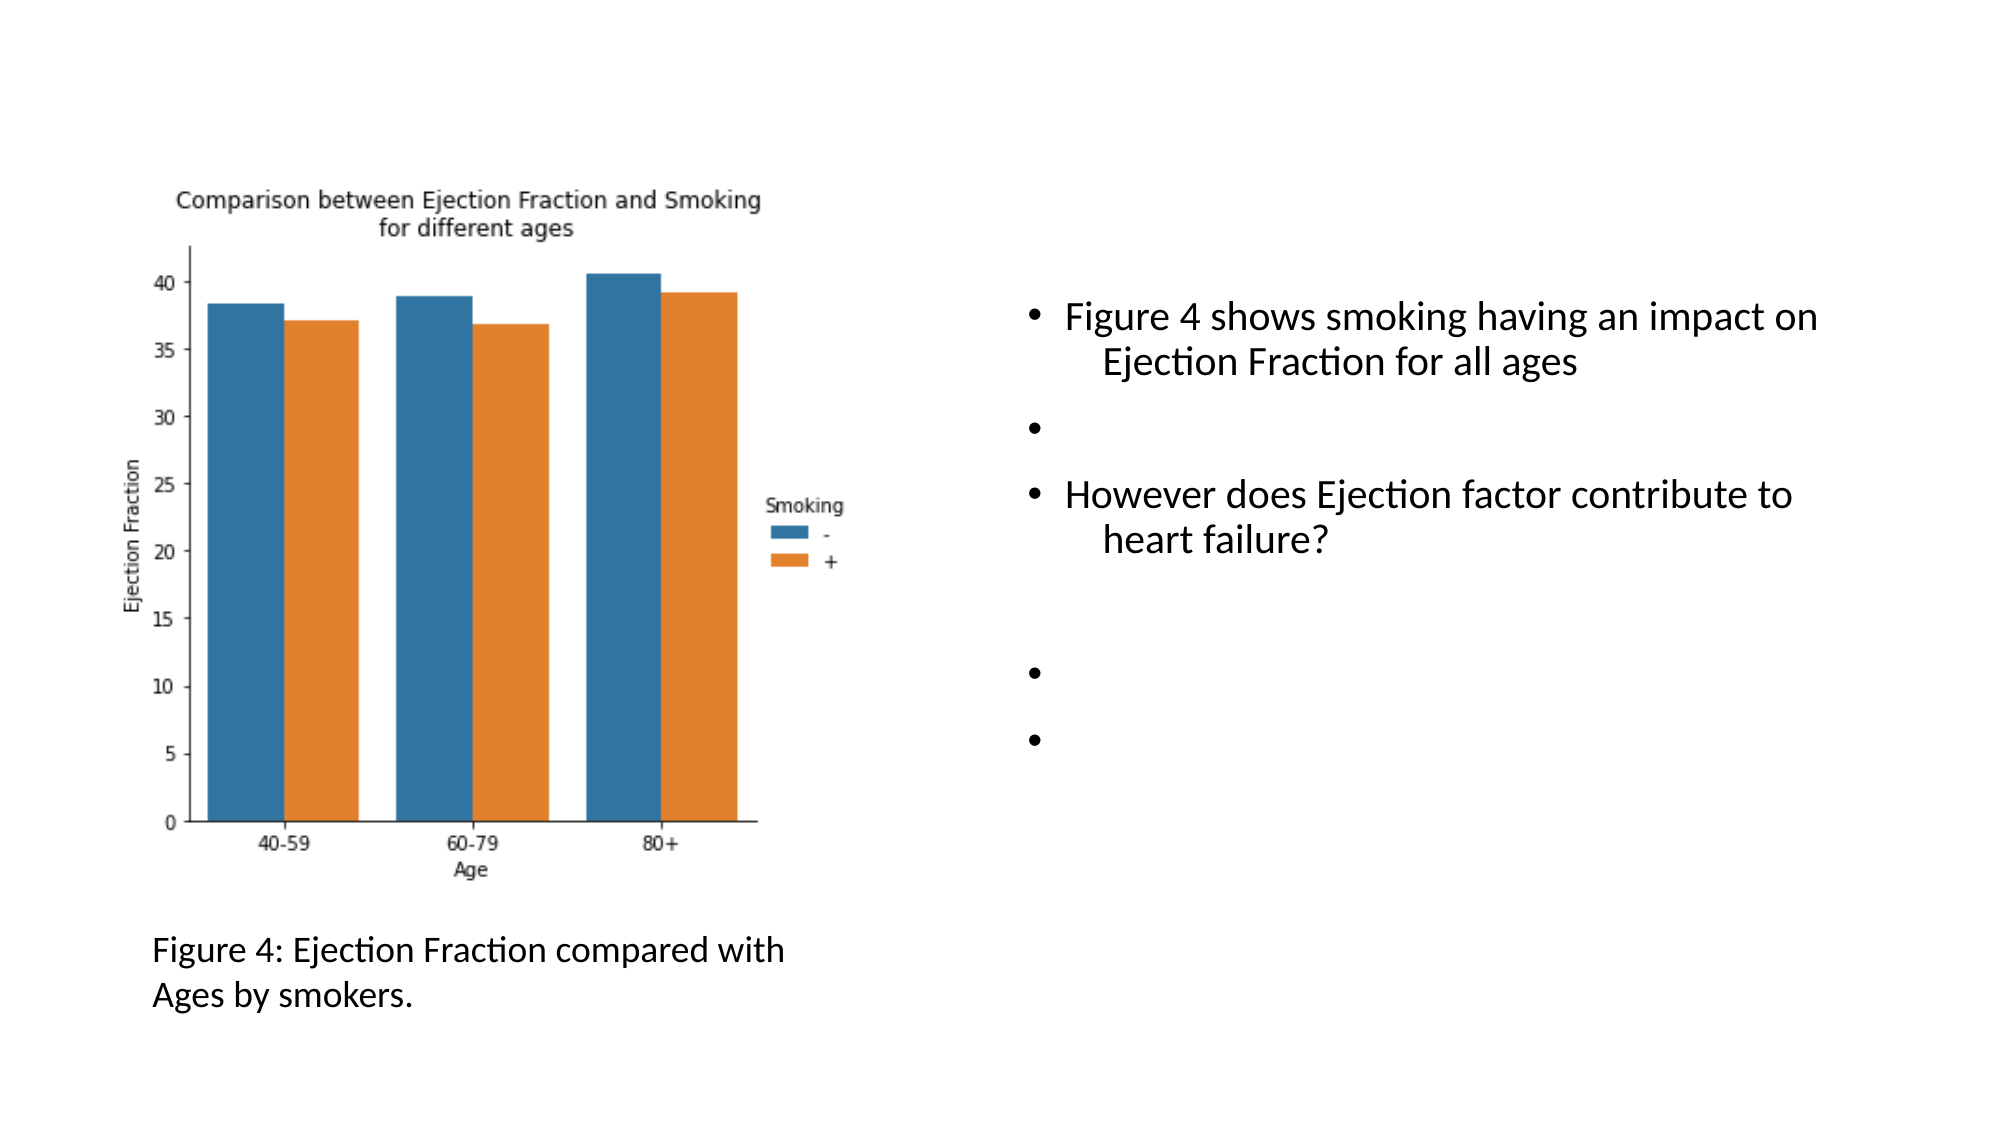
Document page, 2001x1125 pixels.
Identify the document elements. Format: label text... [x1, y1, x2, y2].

picture [113, 177, 861, 892]
list Figure 4 shows smoking having an impact on Ejection Fraction for all ages However does Ejection factor contribute to heart failure? [1012, 286, 1863, 1001]
text_box Figure 4: Ejection Fraction compared with Ages by smokers. [137, 918, 835, 1025]
